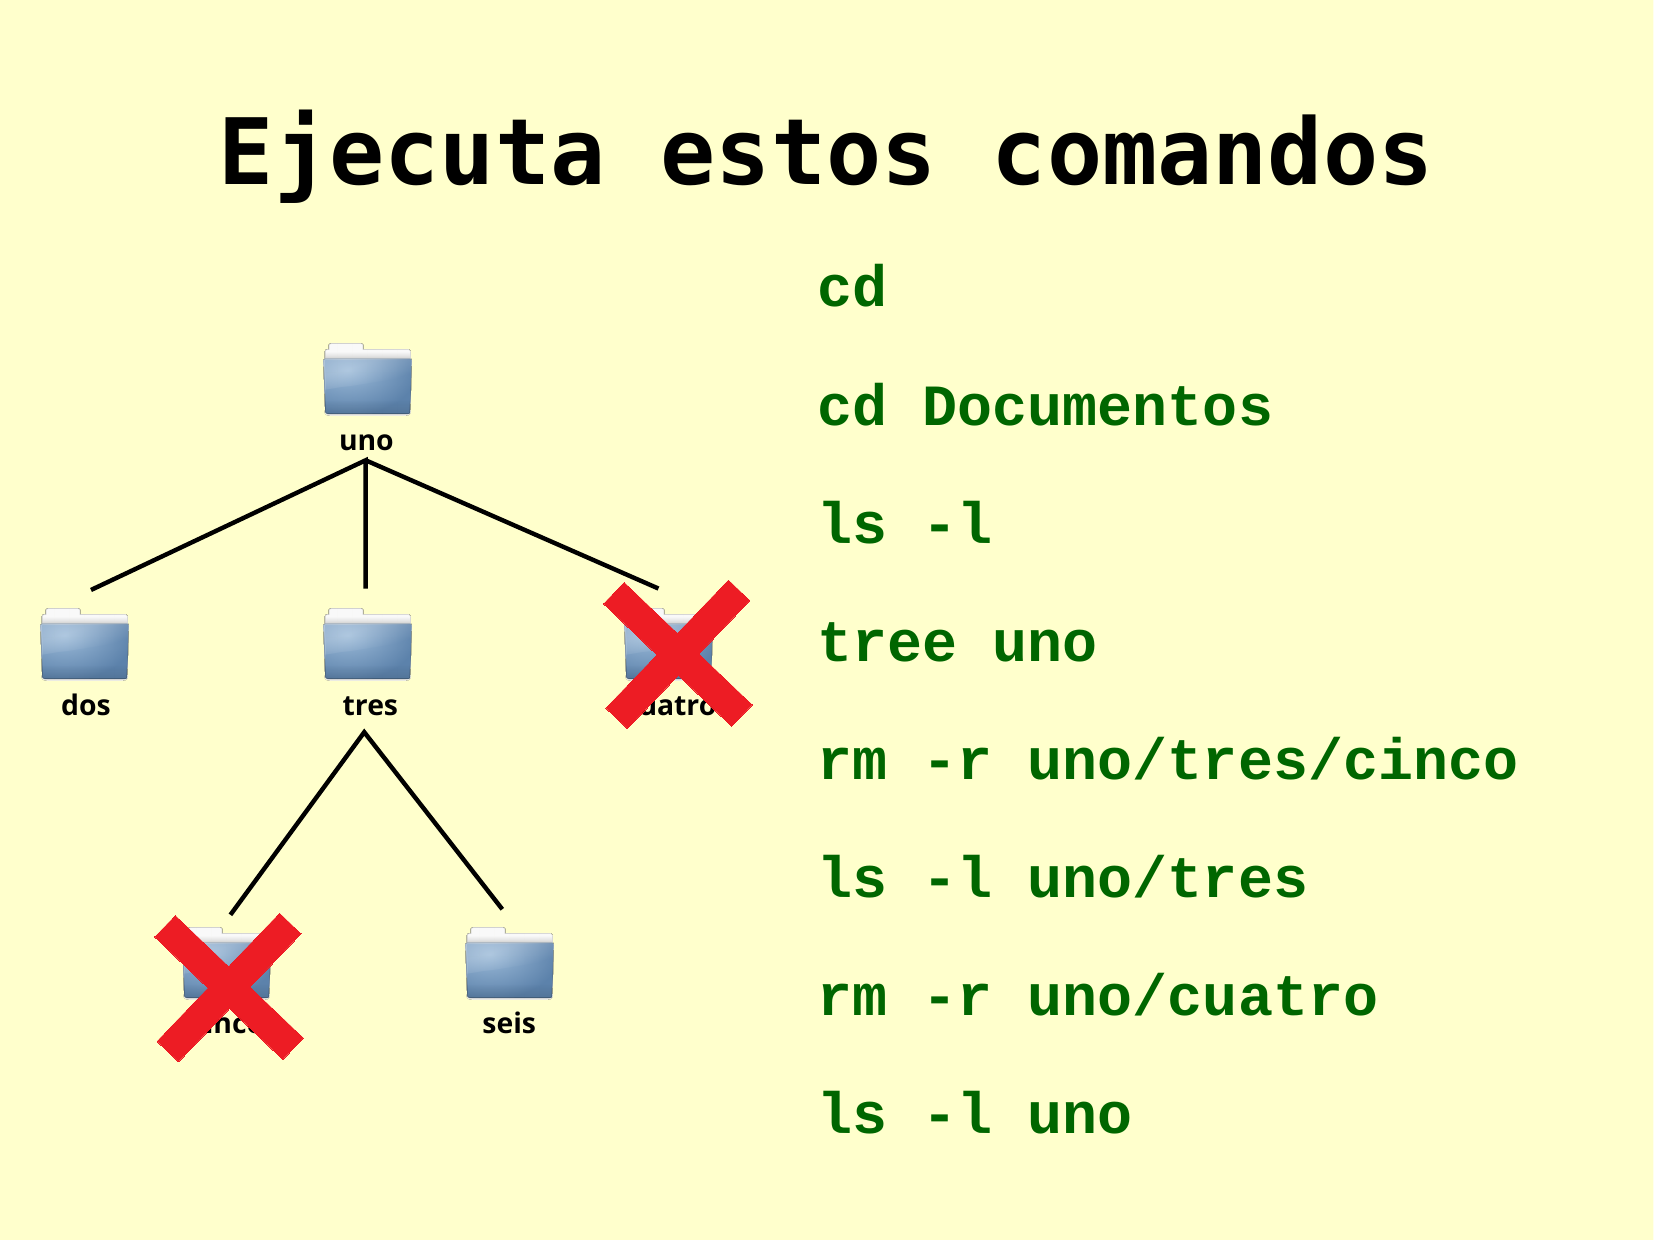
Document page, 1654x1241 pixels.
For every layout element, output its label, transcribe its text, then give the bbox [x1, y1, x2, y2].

text_box ls -l uno [803, 1077, 1630, 1199]
text_box ls -l uno/tres [803, 841, 1630, 959]
picture [700, 620, 733, 685]
text_box ls -l [803, 487, 1630, 609]
text_box cd [803, 251, 1630, 369]
text_box tree uno [803, 609, 1630, 723]
text_box rm -r uno/tres/cinco [803, 723, 1630, 841]
text_box [154, 913, 304, 1062]
text_box [603, 580, 753, 729]
text_box rm -r uno/cuatro [803, 959, 1630, 1077]
text_box cd Documentos [803, 369, 1630, 487]
picture [23, 330, 733, 1040]
picture [201, 1009, 261, 1040]
title Ejecuta estos comandos [82, 49, 1571, 257]
